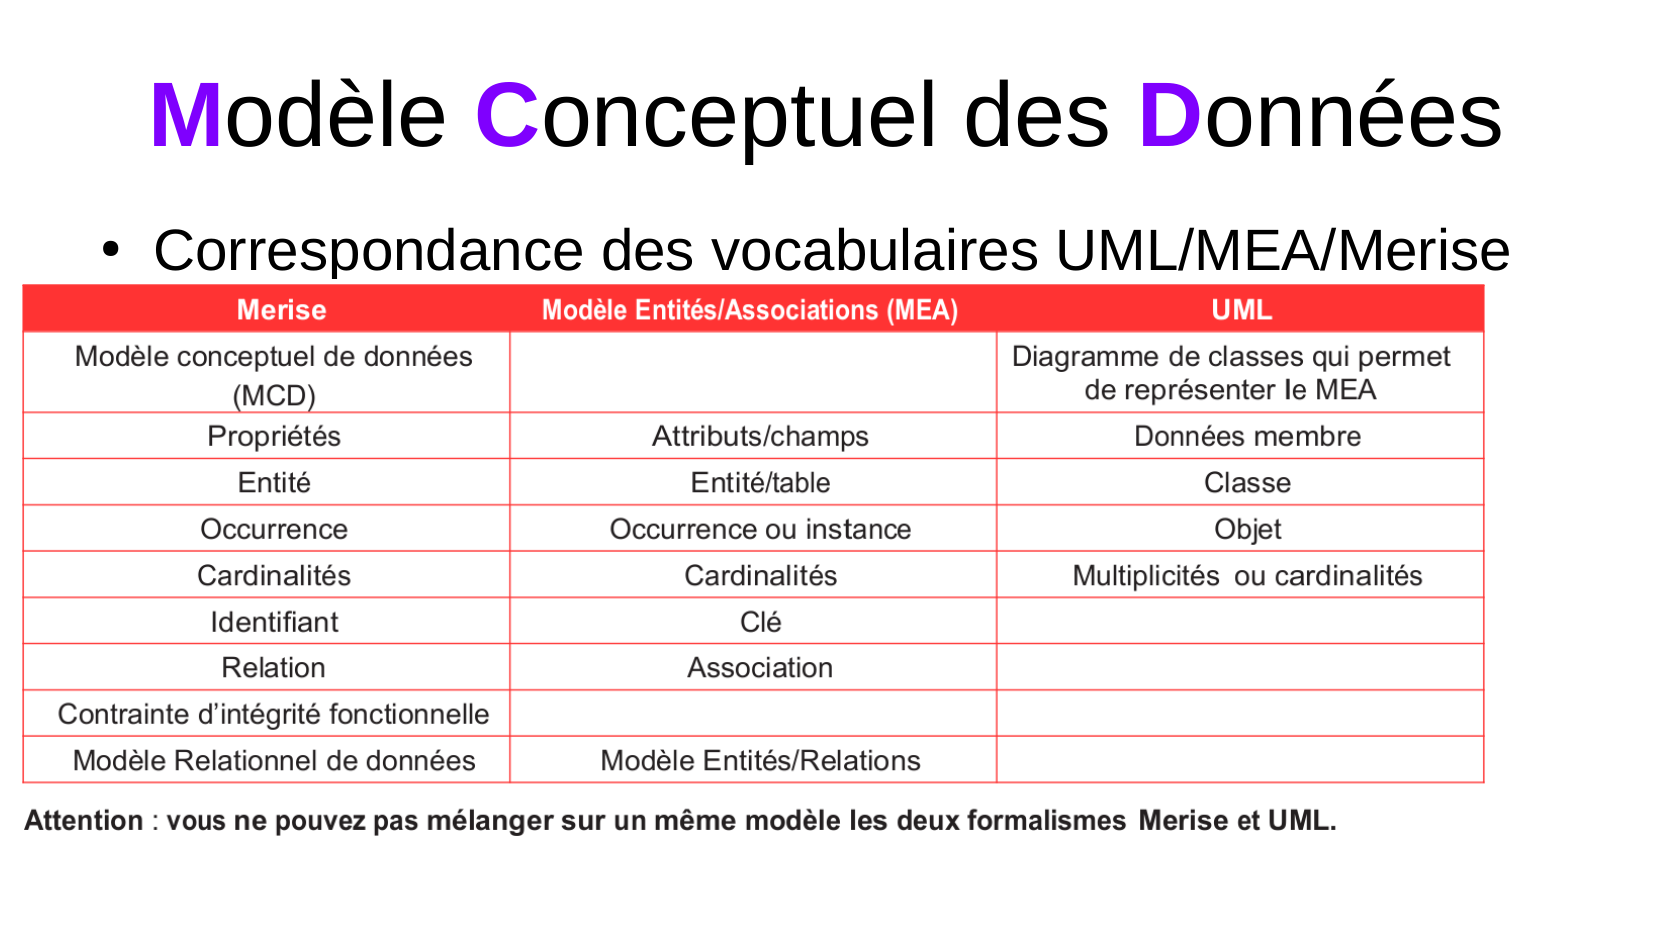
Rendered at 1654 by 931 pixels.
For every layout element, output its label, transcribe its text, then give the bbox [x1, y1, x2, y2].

list Correspondance des vocabulaires UML/MEA/Merise [82, 217, 1571, 758]
picture [20, 279, 1486, 839]
title Modèle Conceptuel des Données [82, 37, 1571, 193]
